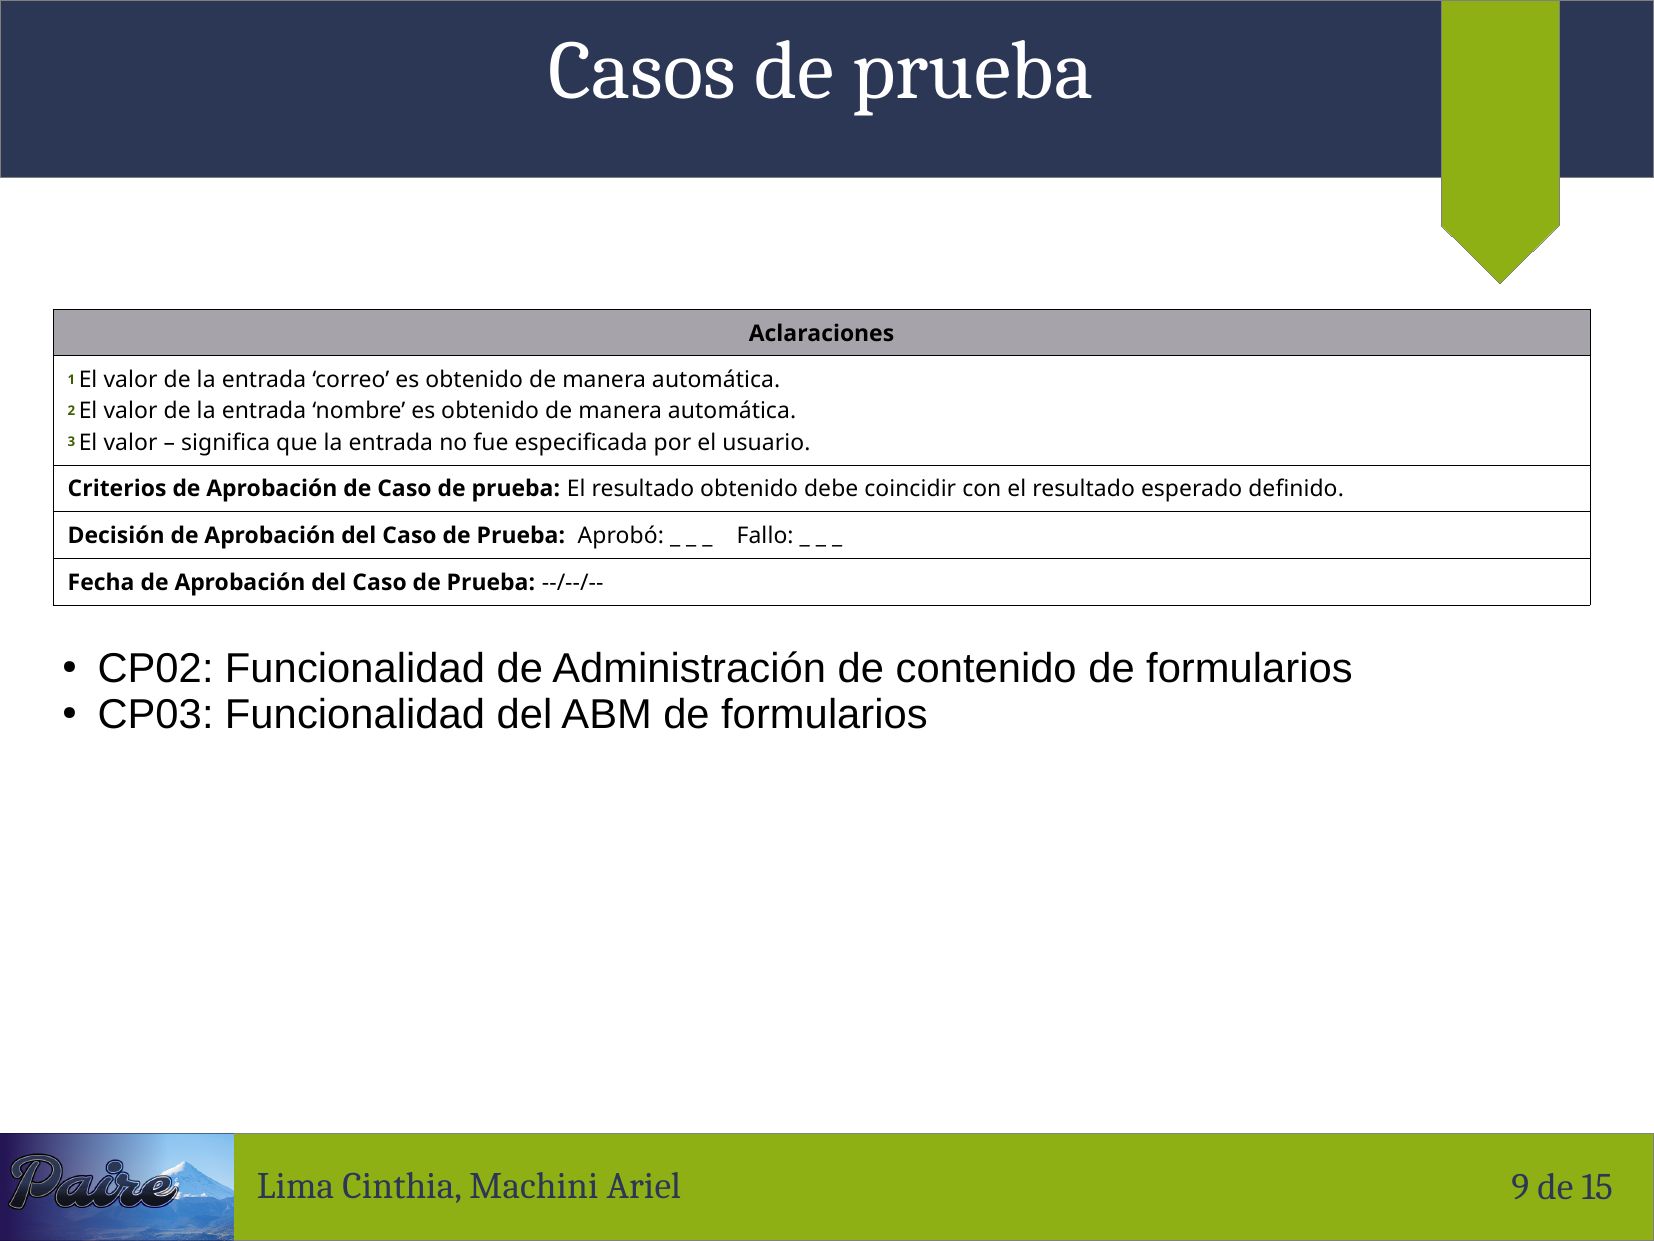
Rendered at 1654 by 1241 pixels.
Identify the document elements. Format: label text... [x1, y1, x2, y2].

text_box [0, 0, 1654, 284]
text_box Lima Cinthia, Machini Ariel [242, 1157, 715, 1217]
text_box <number> de 15 [1488, 1158, 1654, 1241]
table_header Aclaraciones [54, 310, 1590, 355]
table_cell Decisión de Aprobación del Caso de Prueba: Aprobó: _ _ _ Fallo: _ _ _ [54, 512, 1590, 558]
picture [0, 1133, 234, 1241]
table_cell 1 El valor de la entrada ‘correo’ es obtenido de manera automática. 2 El valor de la entrada ‘nombre’ es obtenido de manera automática. 3 El valor – significa que la entrada no fue especificada por el usuario. [54, 356, 1590, 465]
text_box Casos de prueba [342, 15, 1300, 130]
text_box [234, 1133, 1654, 1241]
text_box CP02: Funcionalidad de Administración de contenido de formularios CP03: Funcionalidad del ABM de formularios [47, 637, 1418, 756]
table_cell Fecha de Aprobación del Caso de Prueba: --/--/-- [54, 559, 1590, 605]
table_cell Criterios de Aprobación de Caso de prueba: El resultado obtenido debe coincidir con el resultado esperado definido. [54, 466, 1590, 511]
